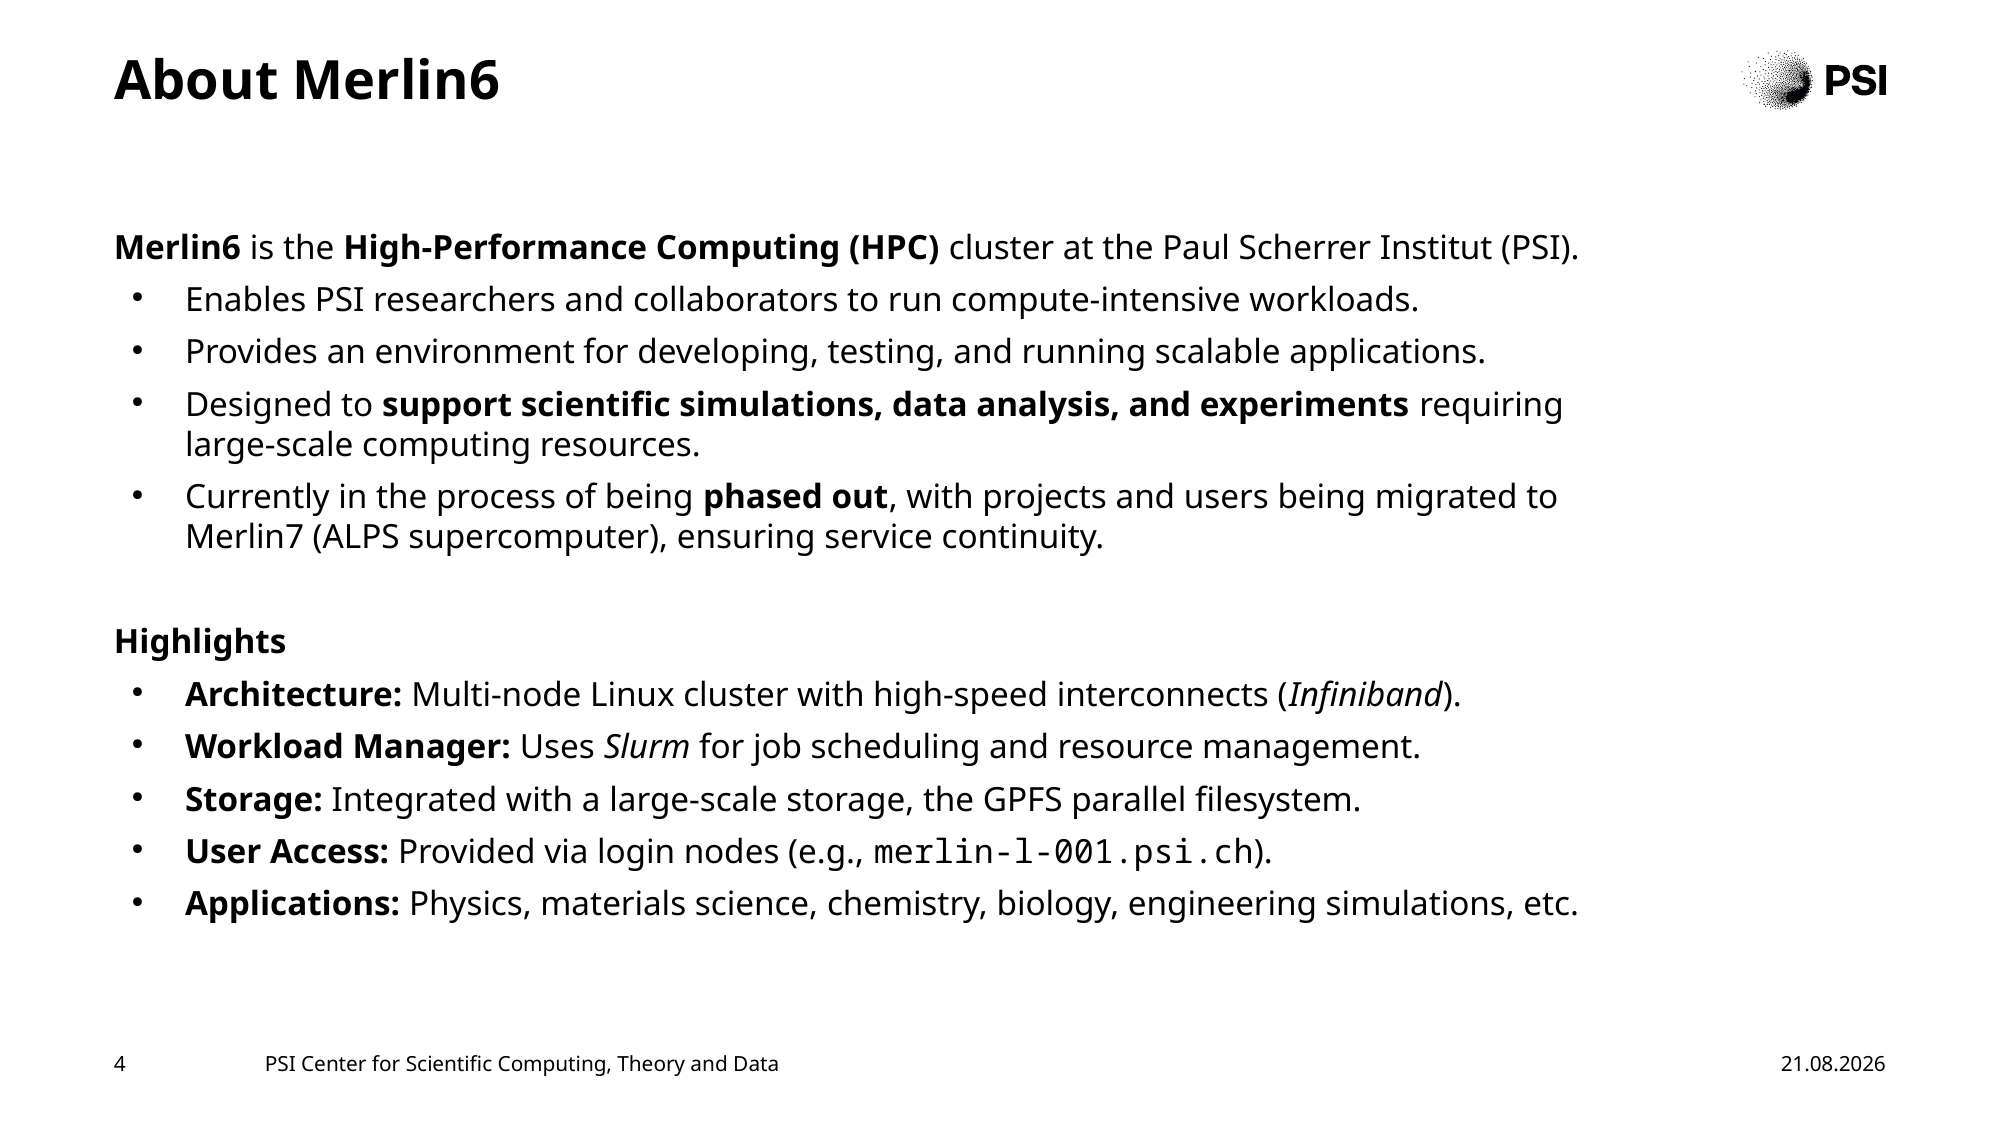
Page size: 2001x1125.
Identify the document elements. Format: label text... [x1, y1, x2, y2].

title About Merlin6 [114, 45, 1585, 179]
list Merlin6 is the High-Performance Computing (HPC) cluster at the Paul Scherrer Institut (PSI). Enables PSI researchers and collaborators to run compute-intensive workloads. Provides an environment for developing, testing, and running scalable applications. Designed to support scientific simulations, data analysis, and experiments requiring large-scale computing resources. Currently in the process of being phased out, with projects and users being migrated to Merlin7 (ALPS supercomputer), ensuring service continuity. Highlights Architecture: Multi-node Linux cluster with high-speed interconnects (Infiniband). Workload Manager: Uses Slurm for job scheduling and resource management. Storage: Integrated with a large-scale storage, the GPFS parallel filesystem. User Access: Provided via login nodes (e.g., merlin-l-001.psi.ch). Applications: Physics, materials science, chemistry, biology, engineering simulations, etc. [114, 225, 1585, 988]
